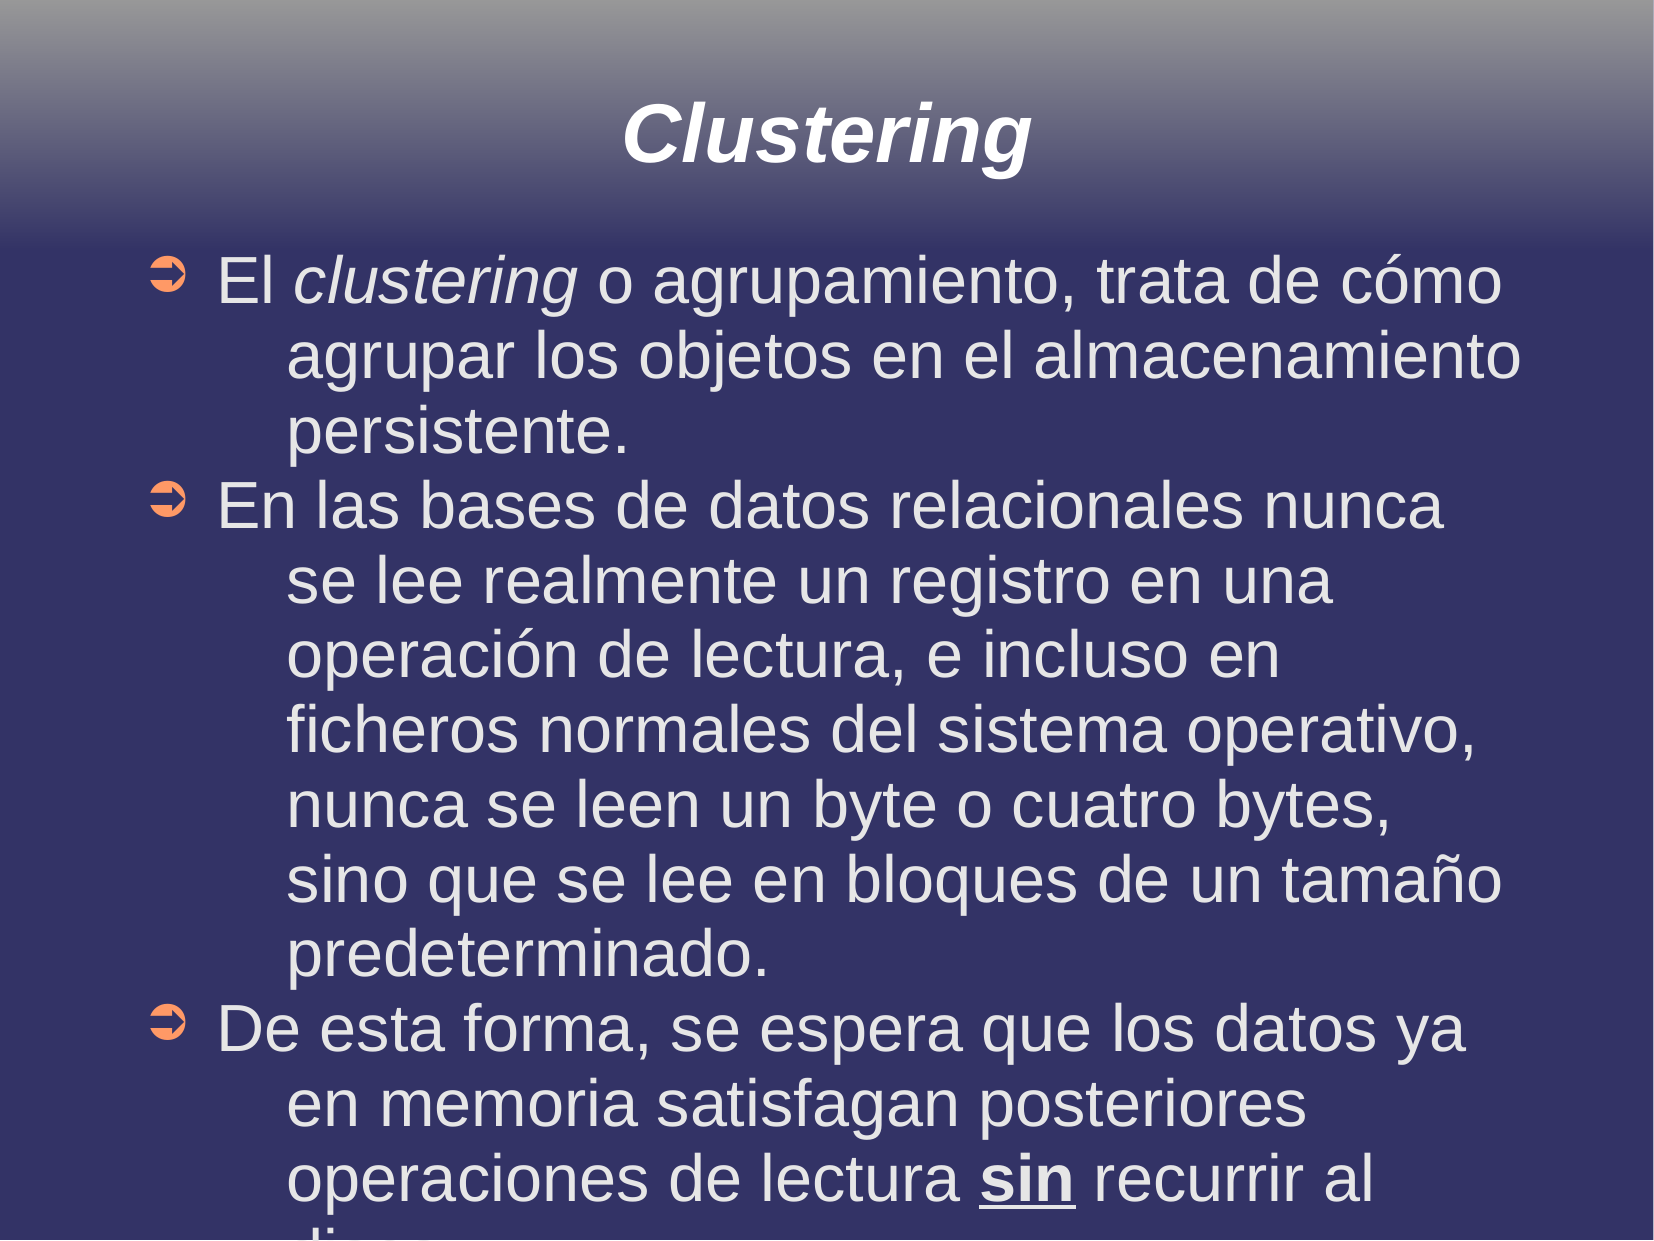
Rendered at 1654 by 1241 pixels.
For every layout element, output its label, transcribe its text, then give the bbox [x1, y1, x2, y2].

list El clustering o agrupamiento, trata de cómo agrupar los objetos en el almacenamiento persistente. En las bases de datos relacionales nunca se lee realmente un registro en una operación de lectura, e incluso en ficheros normales del sistema operativo, nunca se leen un byte o cuatro bytes, sino que se lee en bloques de un tamaño predeterminado. De esta forma, se espera que los datos ya en memoria satisfagan posteriores operaciones de lectura sin recurrir al disco. [121, 243, 1534, 1079]
title Clustering [121, 30, 1534, 238]
